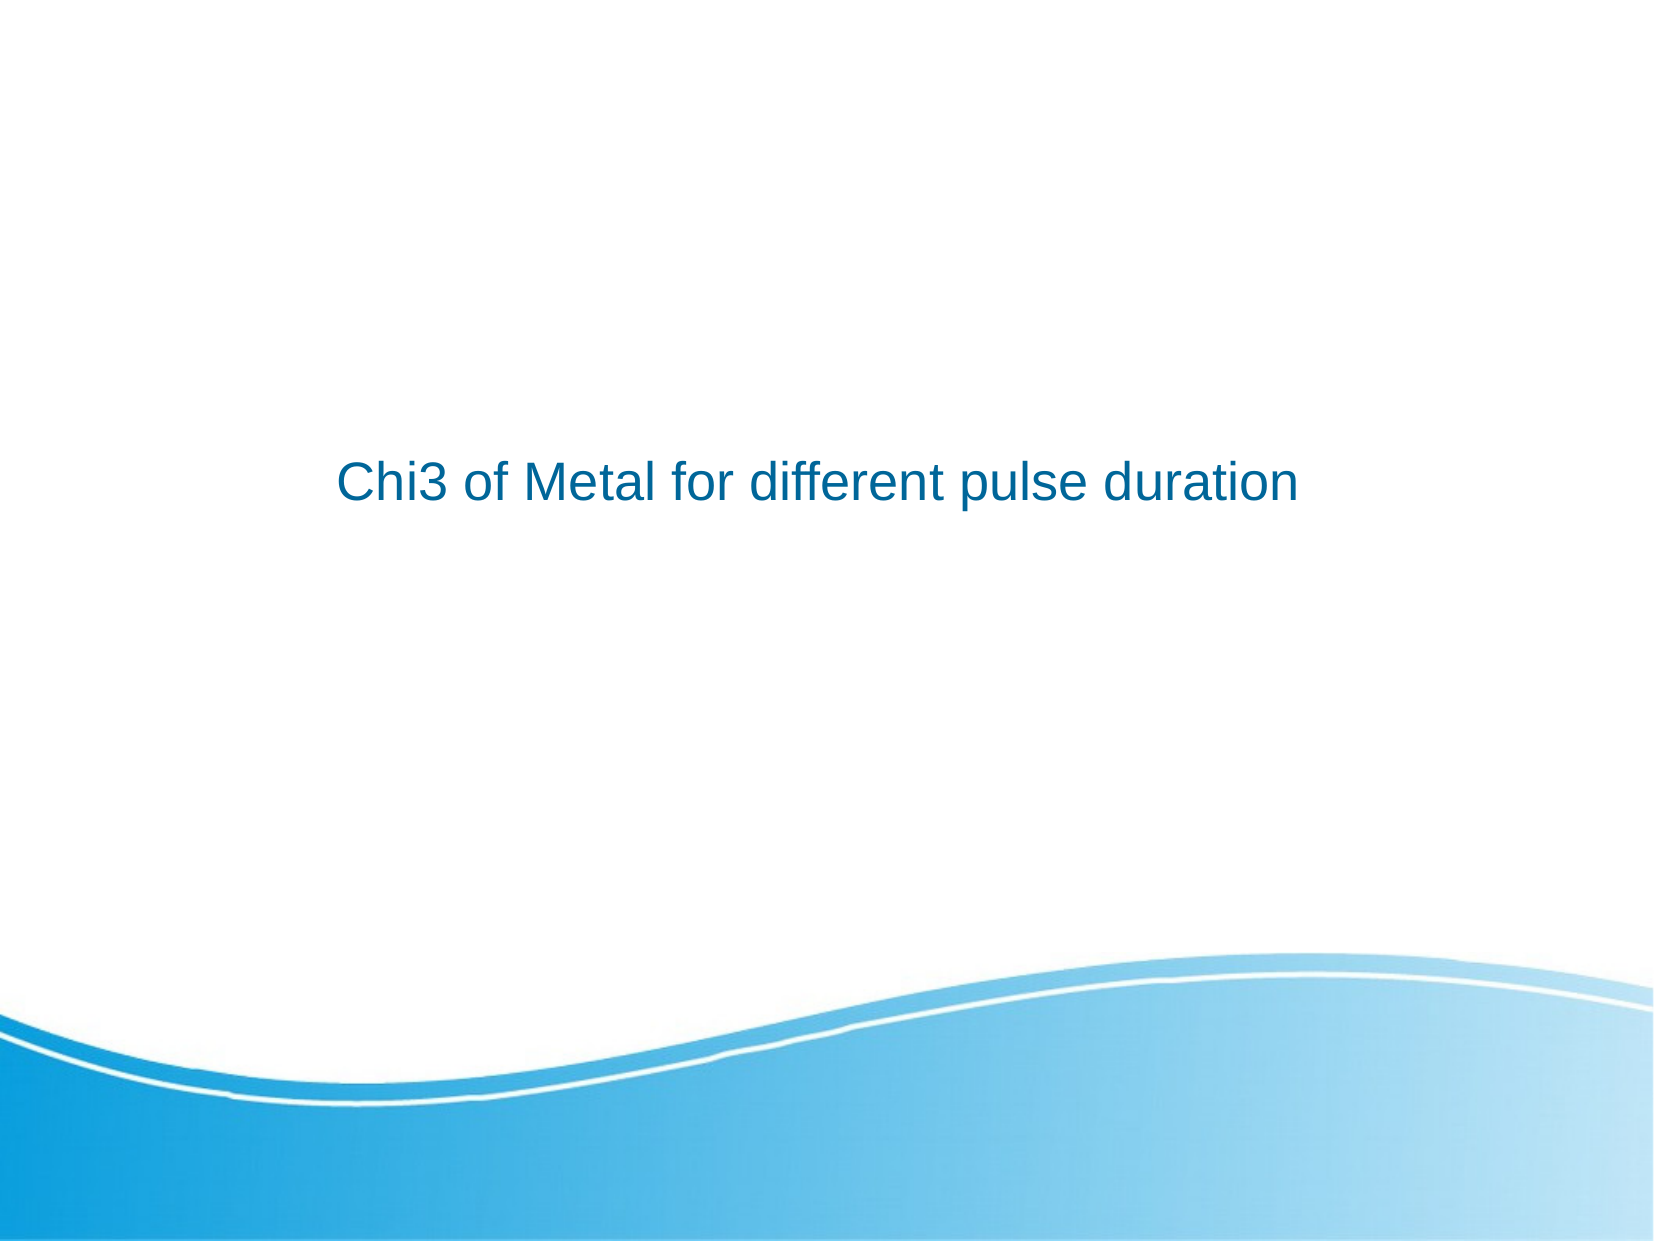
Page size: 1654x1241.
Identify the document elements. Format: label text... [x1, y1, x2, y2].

title Chi3 of Metal for different pulse duration [75, 360, 1564, 598]
